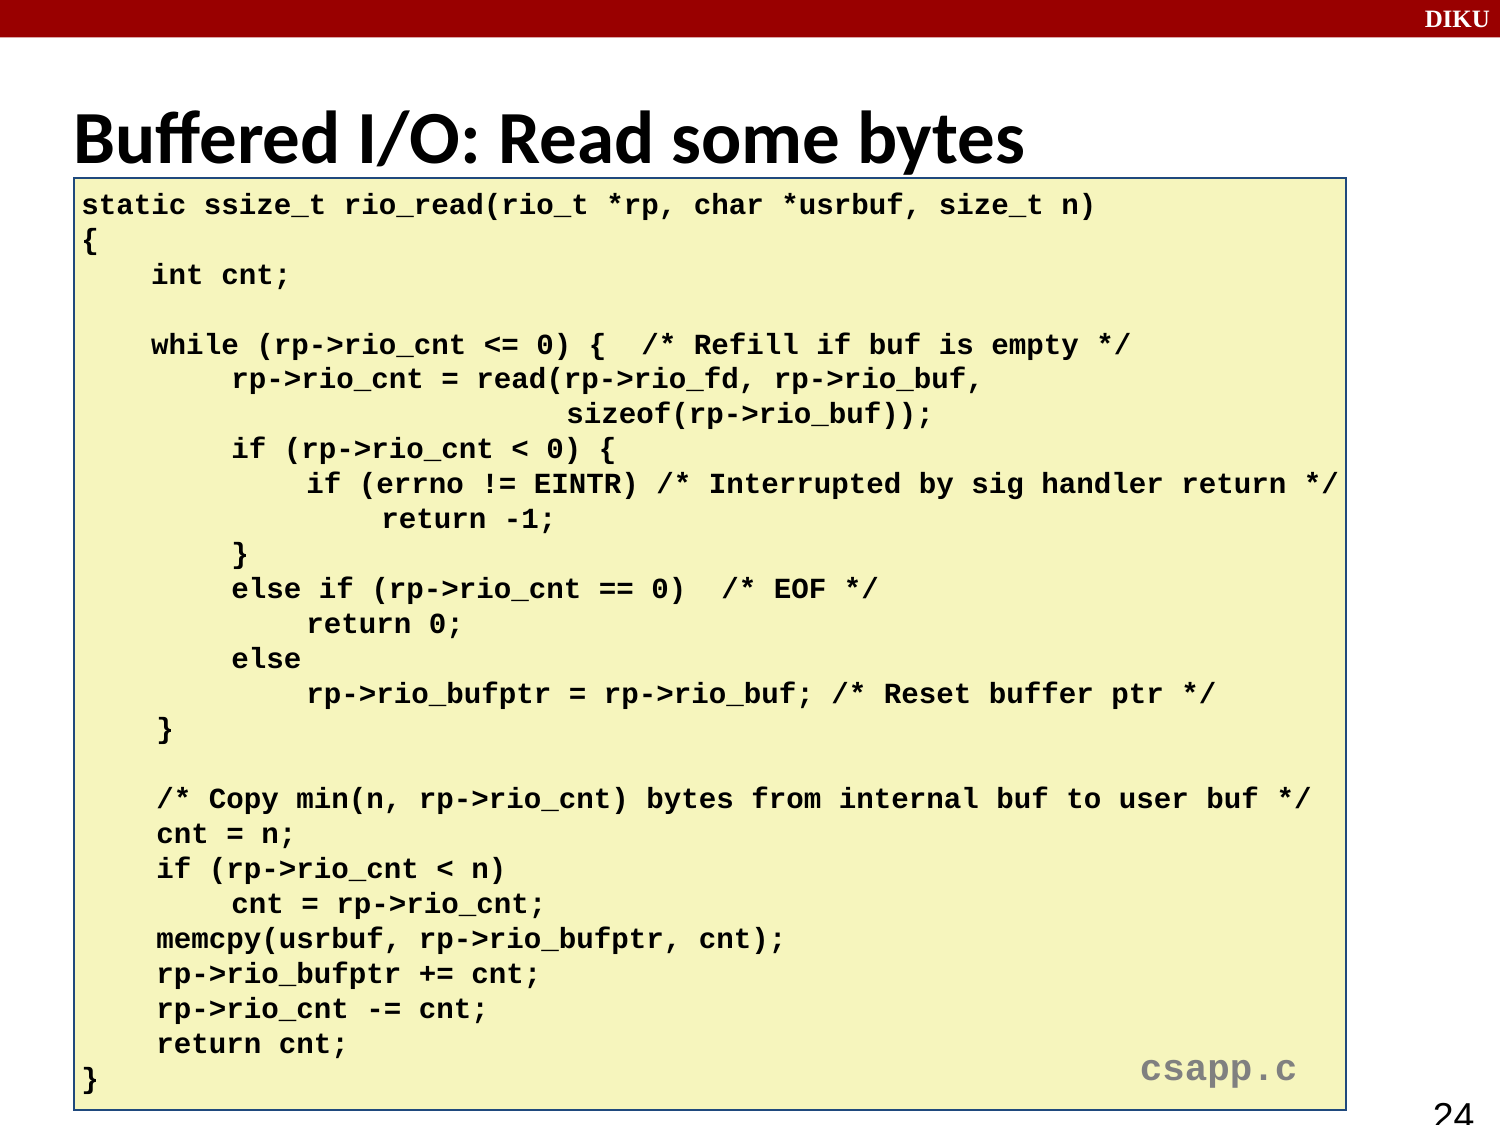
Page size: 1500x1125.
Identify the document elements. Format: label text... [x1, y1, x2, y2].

text_box Buffered I/O: Read some bytes [58, 71, 1304, 197]
text_box static ssize_t rio_read(rio_t *rp, char *usrbuf, size_t n) { int cnt; while (rp->rio_cnt <= 0) { /* Refill if buf is empty */ rp->rio_cnt = read(rp->rio_fd, rp->rio_buf, sizeof(rp->rio_buf)); if (rp->rio_cnt < 0) { if (errno != EINTR) /* Interrupted by sig handler return */ return -1; } else if (rp->rio_cnt == 0) /* EOF */ return 0; else rp->rio_bufptr = rp->rio_buf; /* Reset buffer ptr */ } /* Copy min(n, rp->rio_cnt) bytes from internal buf to user buf */ cnt = n; if (rp->rio_cnt < n) cnt = rp->rio_cnt; memcpy(usrbuf, rp->rio_bufptr, cnt); rp->rio_bufptr += cnt; rp->rio_cnt -= cnt; return cnt; } [73, 177, 1347, 1110]
text_box csapp.c [1124, 1035, 1313, 1095]
